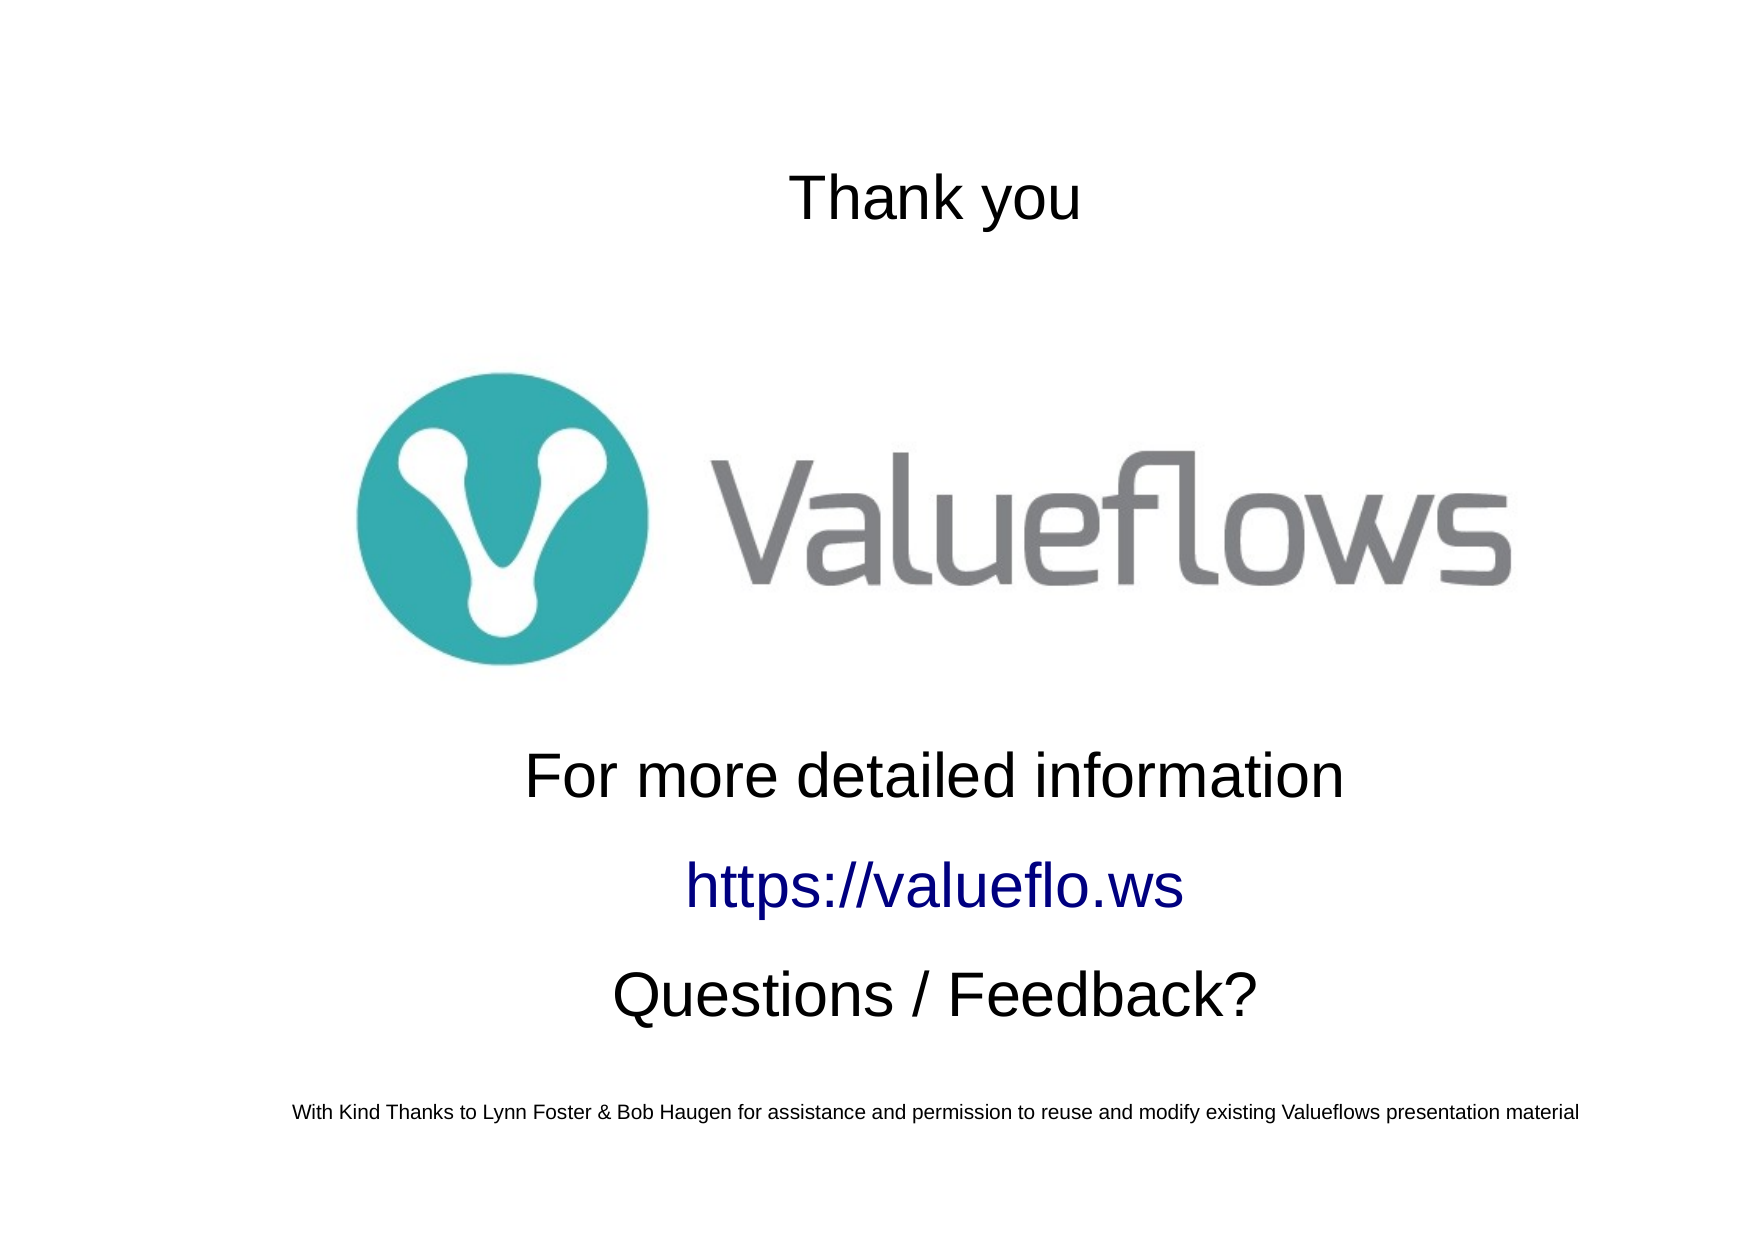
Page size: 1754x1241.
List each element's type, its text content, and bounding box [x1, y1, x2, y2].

picture [316, 329, 1555, 702]
title https://valueflo.ws [199, 850, 1672, 921]
title With Kind Thanks to Lynn Foster & Bob Haugen for assistance and permission to reuse and modify existing Valueflows presentation material [199, 1100, 1672, 1125]
title For more detailed information [199, 740, 1672, 812]
title Questions / Feedback? [199, 959, 1672, 1030]
title Thank you [199, 103, 1672, 292]
